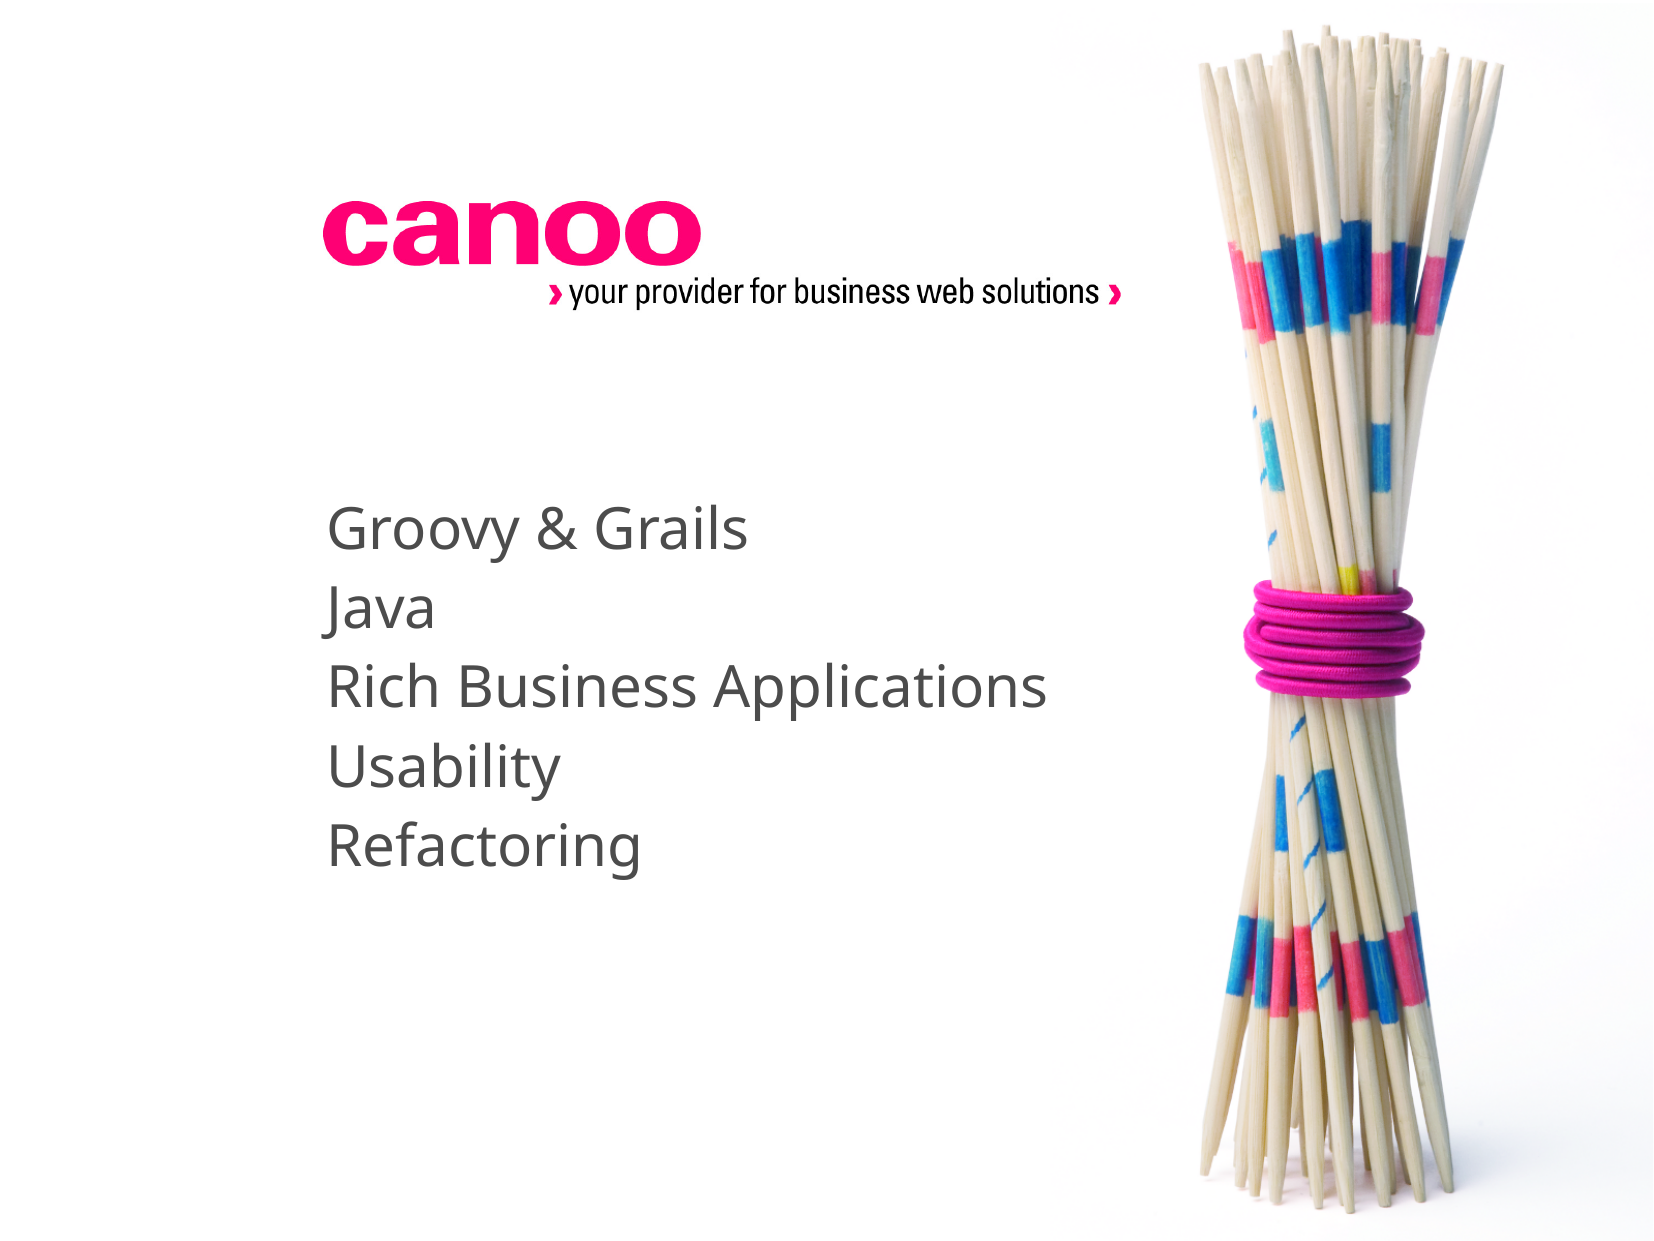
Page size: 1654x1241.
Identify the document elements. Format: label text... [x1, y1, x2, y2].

text_box Groovy & Grails Java Rich Business Applications Usability Refactoring [326, 289, 1539, 1082]
picture [323, 3, 1654, 1241]
